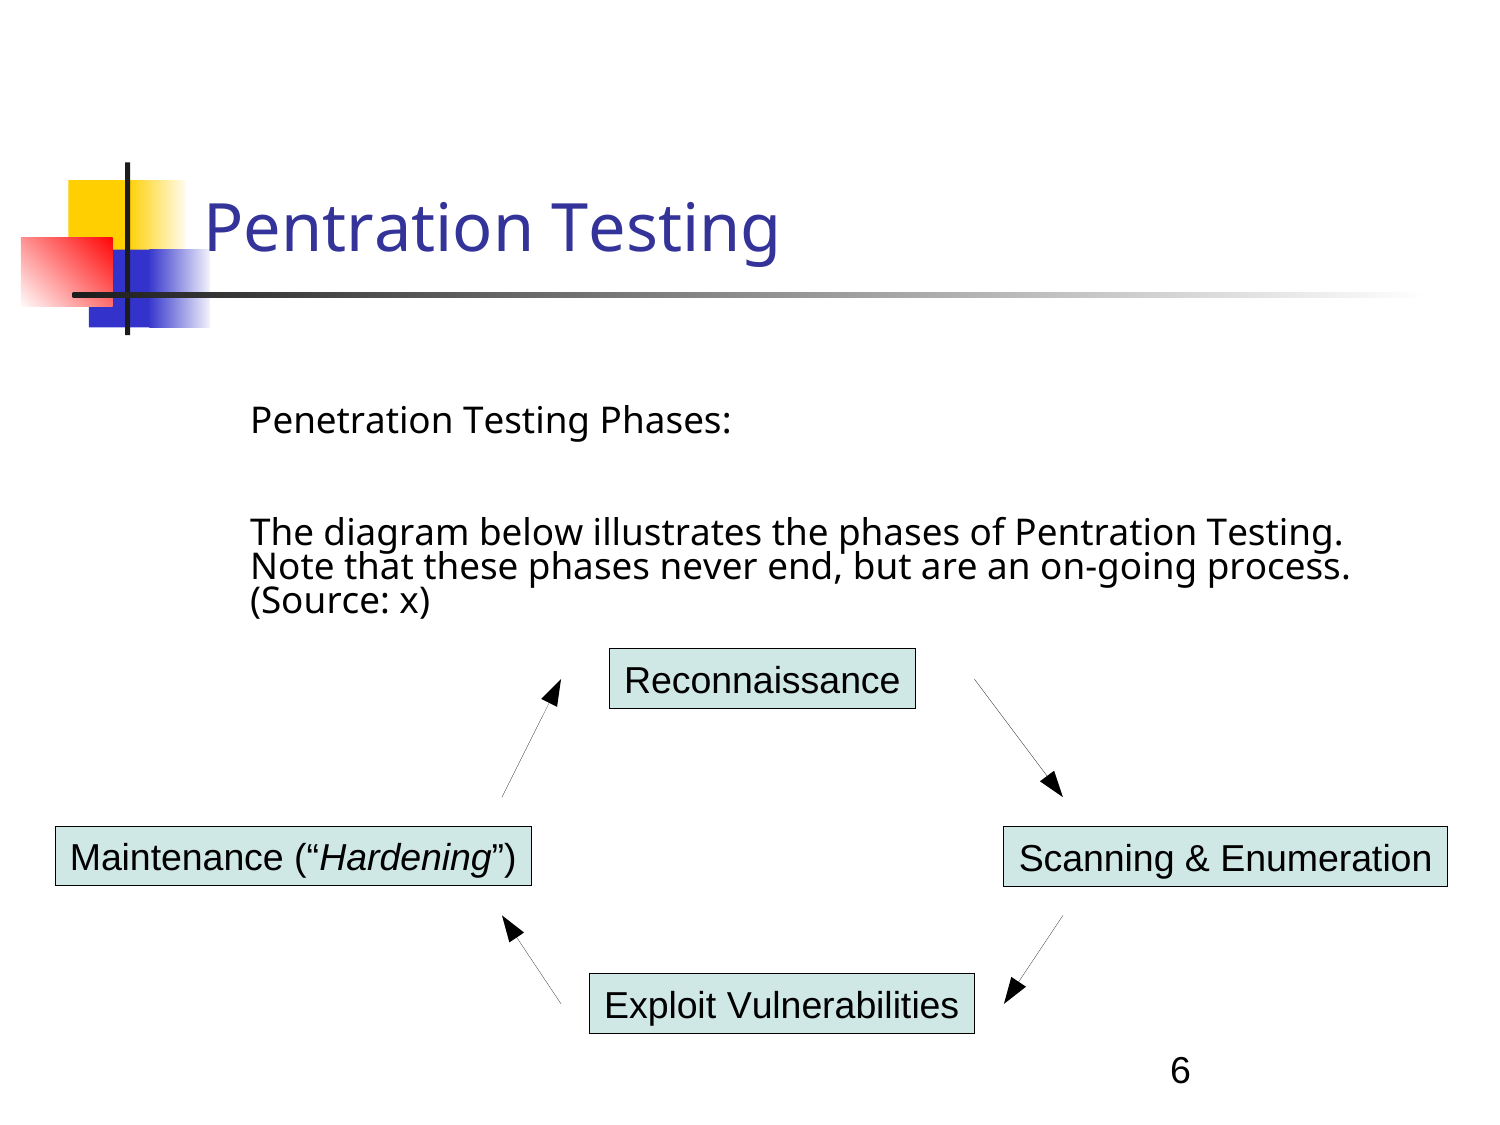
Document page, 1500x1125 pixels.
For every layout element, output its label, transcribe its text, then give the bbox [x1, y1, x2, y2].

text_box Maintenance (“Hardening”) [55, 826, 532, 886]
text_box Scanning & Enumeration [1003, 826, 1448, 887]
list Penetration Testing Phases: The diagram below illustrates the phases of Pentration Testing. Note that these phases never end, but are an on-going process. (Source: x) [193, 331, 1469, 1007]
text_box Reconnaissance [609, 648, 916, 709]
title Pentration Testing [188, 35, 1468, 276]
text_box Exploit Vulnerabilities [589, 973, 975, 1034]
